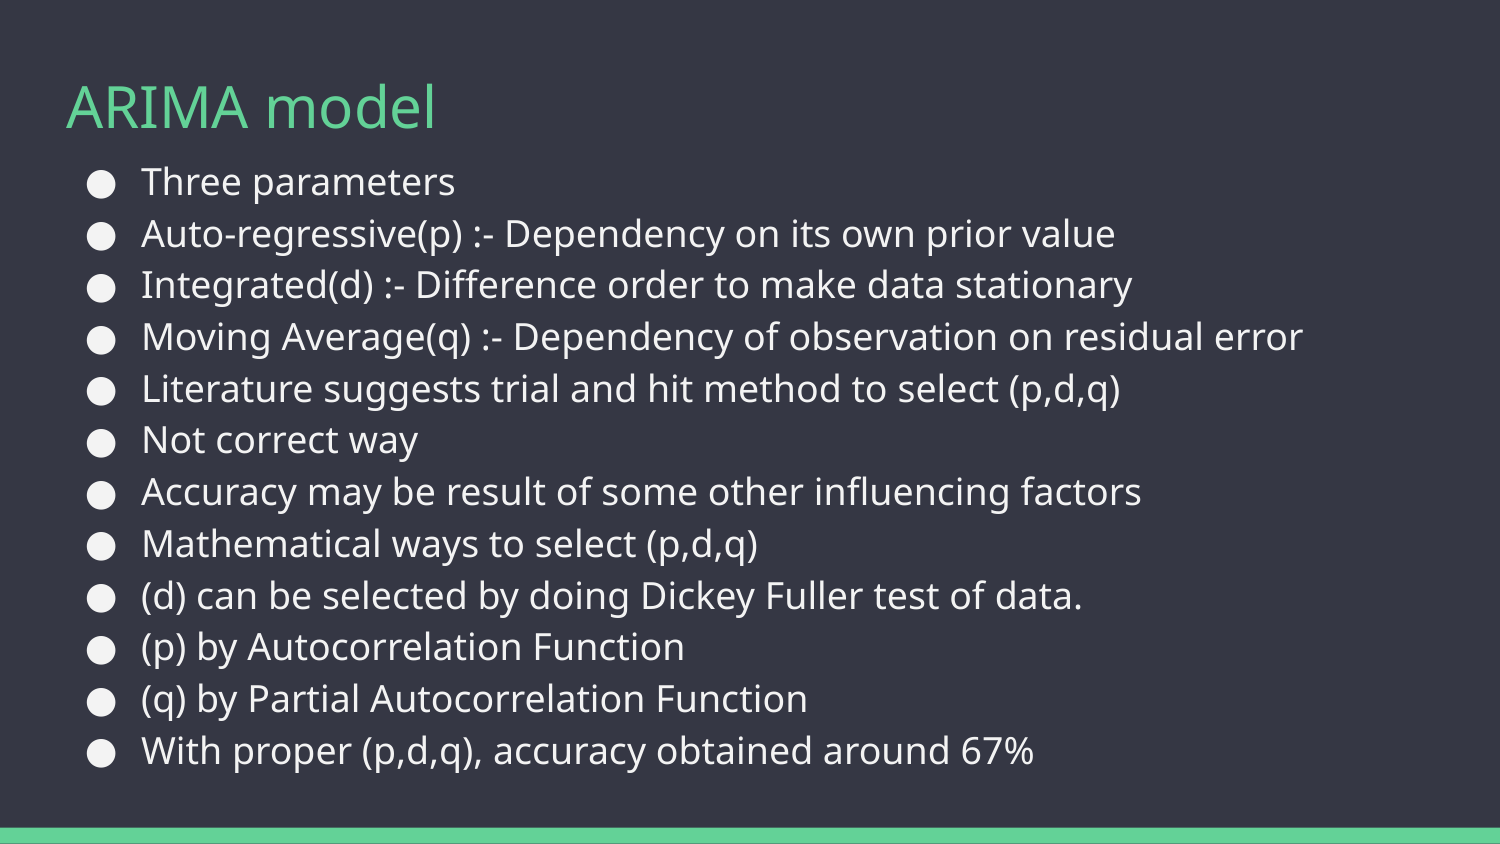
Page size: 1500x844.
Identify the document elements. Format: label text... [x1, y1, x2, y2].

title ARIMA model [51, 55, 1449, 136]
list Three parameters Auto-regressive(p) :- Dependency on its own prior value Integrated(d) :- Difference order to make data stationary Moving Average(q) :- Dependency of observation on residual error Literature suggests trial and hit method to select (p,d,q) Not correct way Accuracy may be result of some other influencing factors Mathematical ways to select (p,d,q) (d) can be selected by doing Dickey Fuller test of data. (p) by Autocorrelation Function (q) by Partial Autocorrelation Function With proper (p,d,q), accuracy obtained around 67% [51, 136, 1449, 750]
